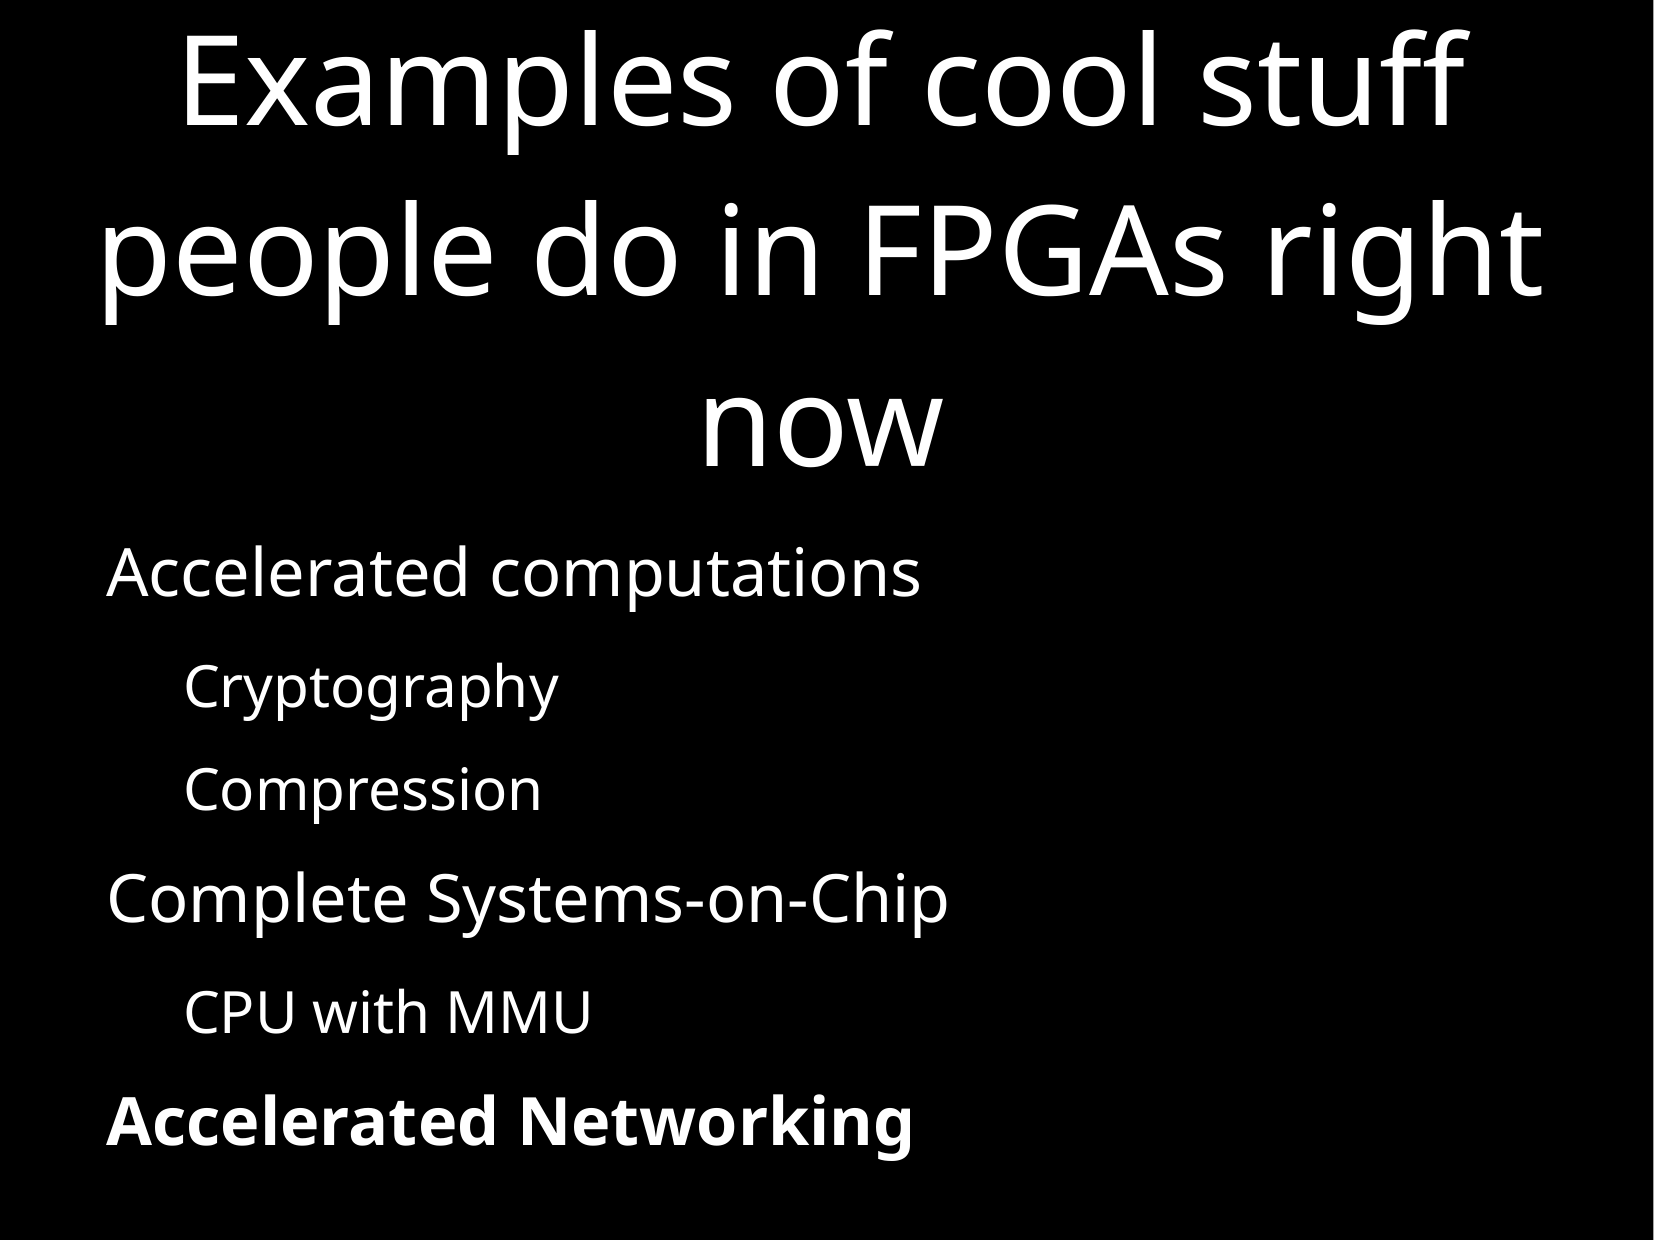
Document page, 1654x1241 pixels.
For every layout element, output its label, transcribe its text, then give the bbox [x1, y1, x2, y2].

title Examples of cool stuff people do in FPGAs right now [76, 29, 1565, 465]
list Accelerated computations Cryptography Compression Complete Systems-on-Chip CPU with MMU Accelerated Networking [88, 525, 1577, 1241]
